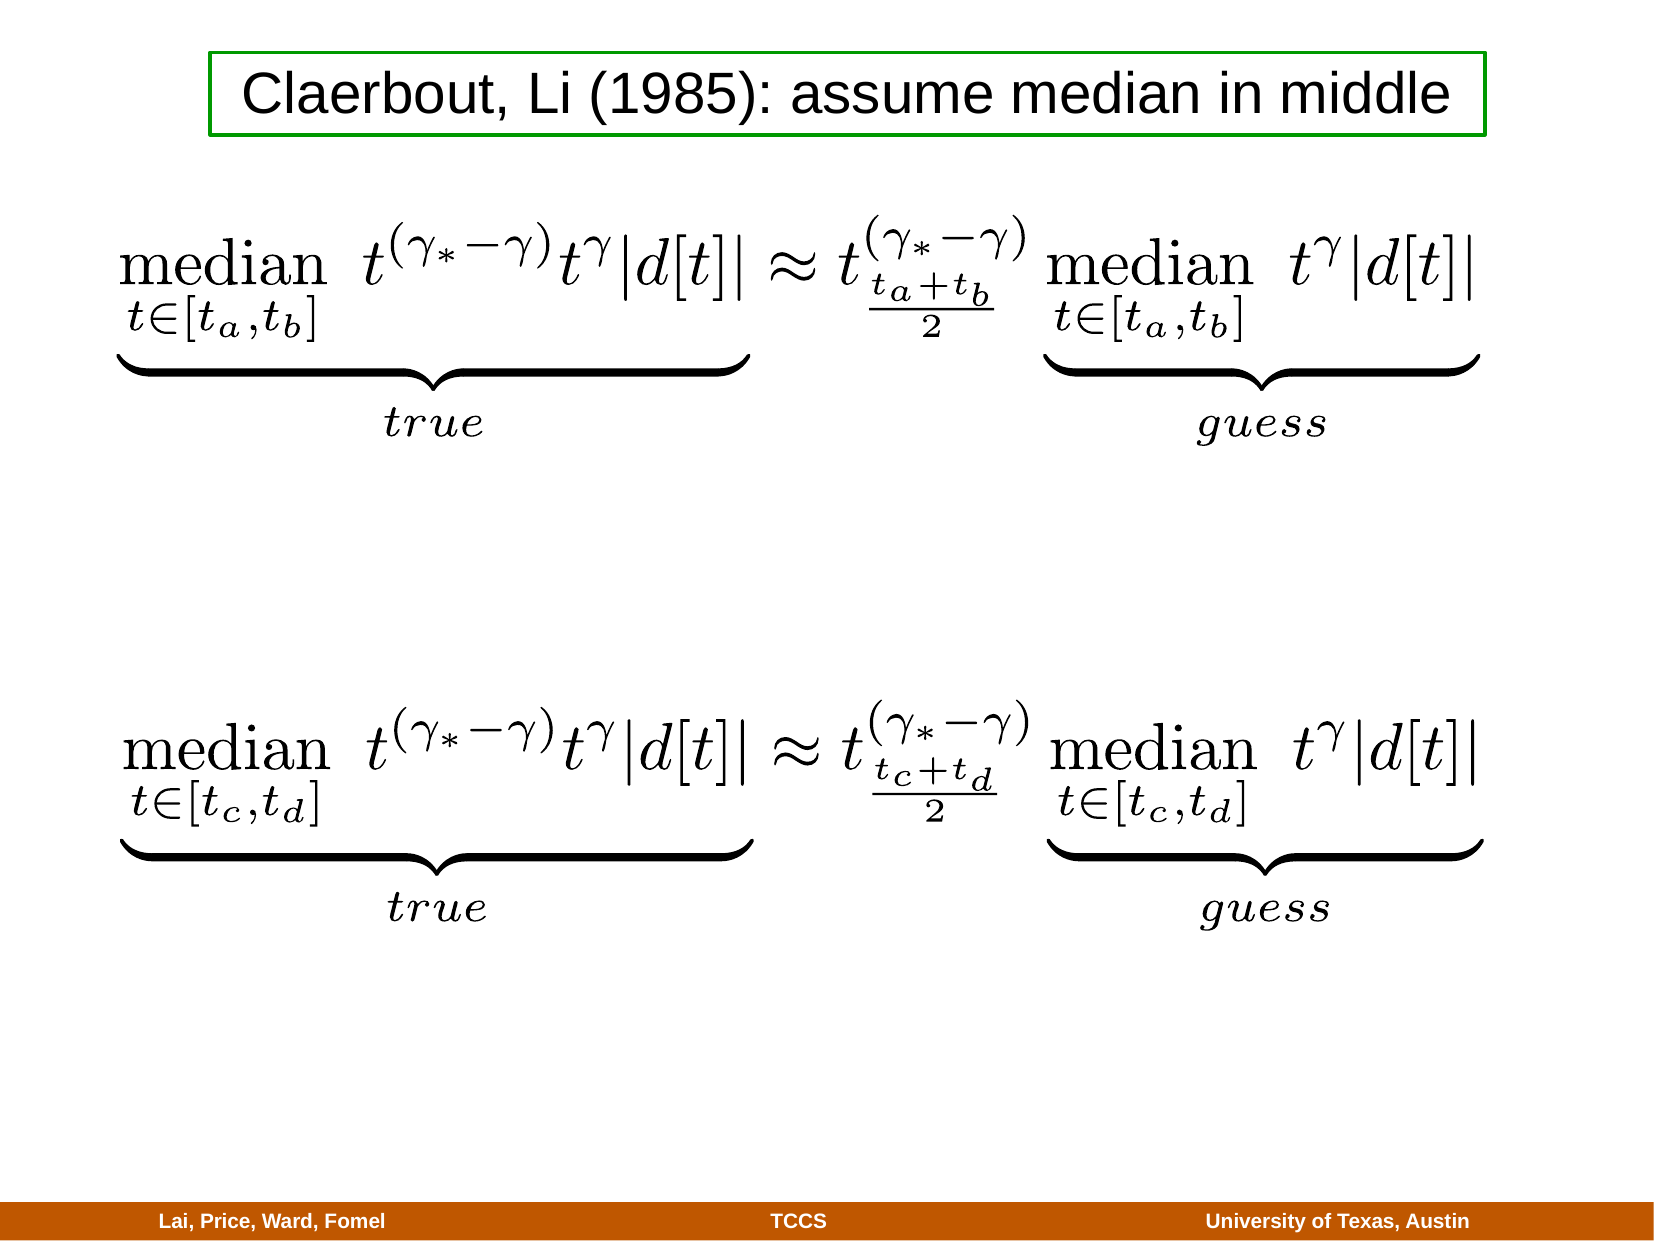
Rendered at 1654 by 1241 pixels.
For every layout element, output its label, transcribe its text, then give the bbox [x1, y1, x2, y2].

text_box [116, 214, 1481, 446]
text_box Claerbout, Li (1985): assume median in middle [210, 52, 1486, 136]
text_box [120, 699, 1484, 931]
